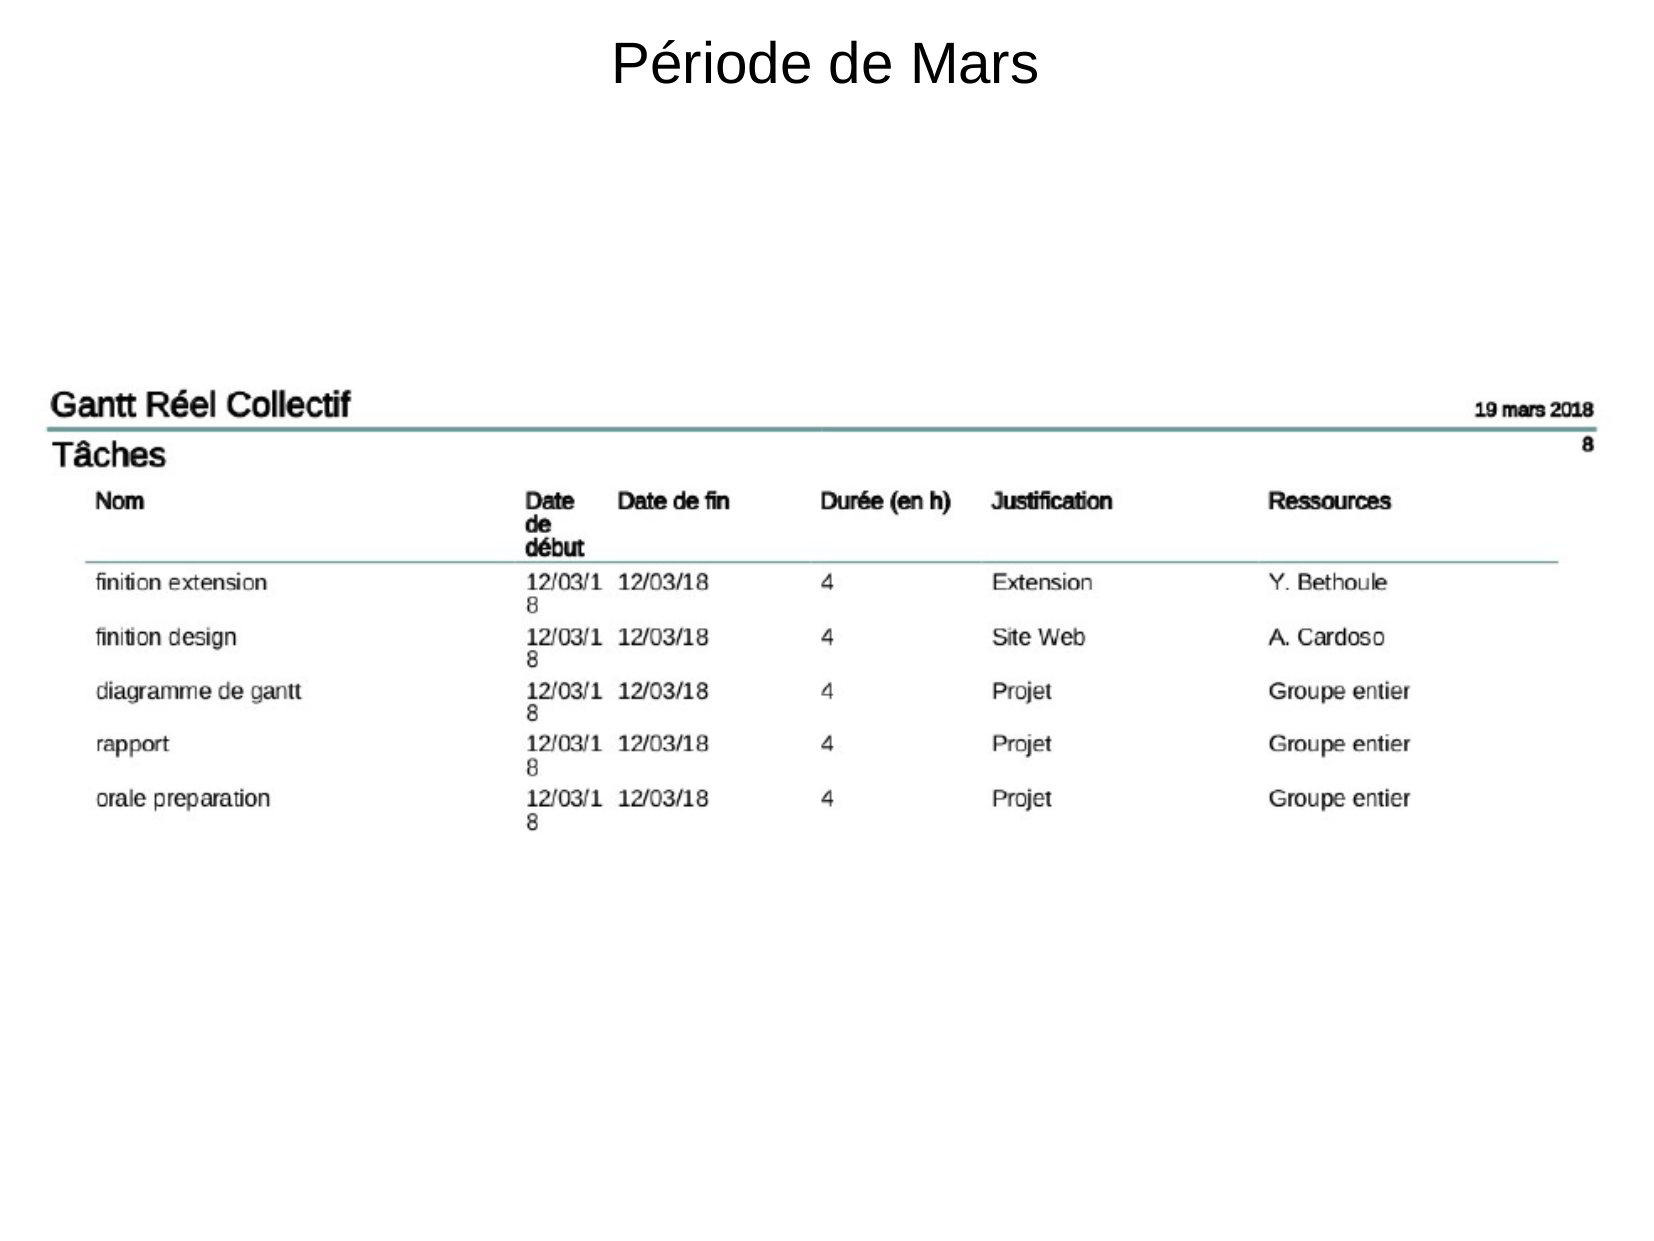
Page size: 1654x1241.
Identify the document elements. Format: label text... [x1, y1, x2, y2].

text_box Période de Mars [596, 23, 1057, 119]
picture [19, 360, 1648, 875]
